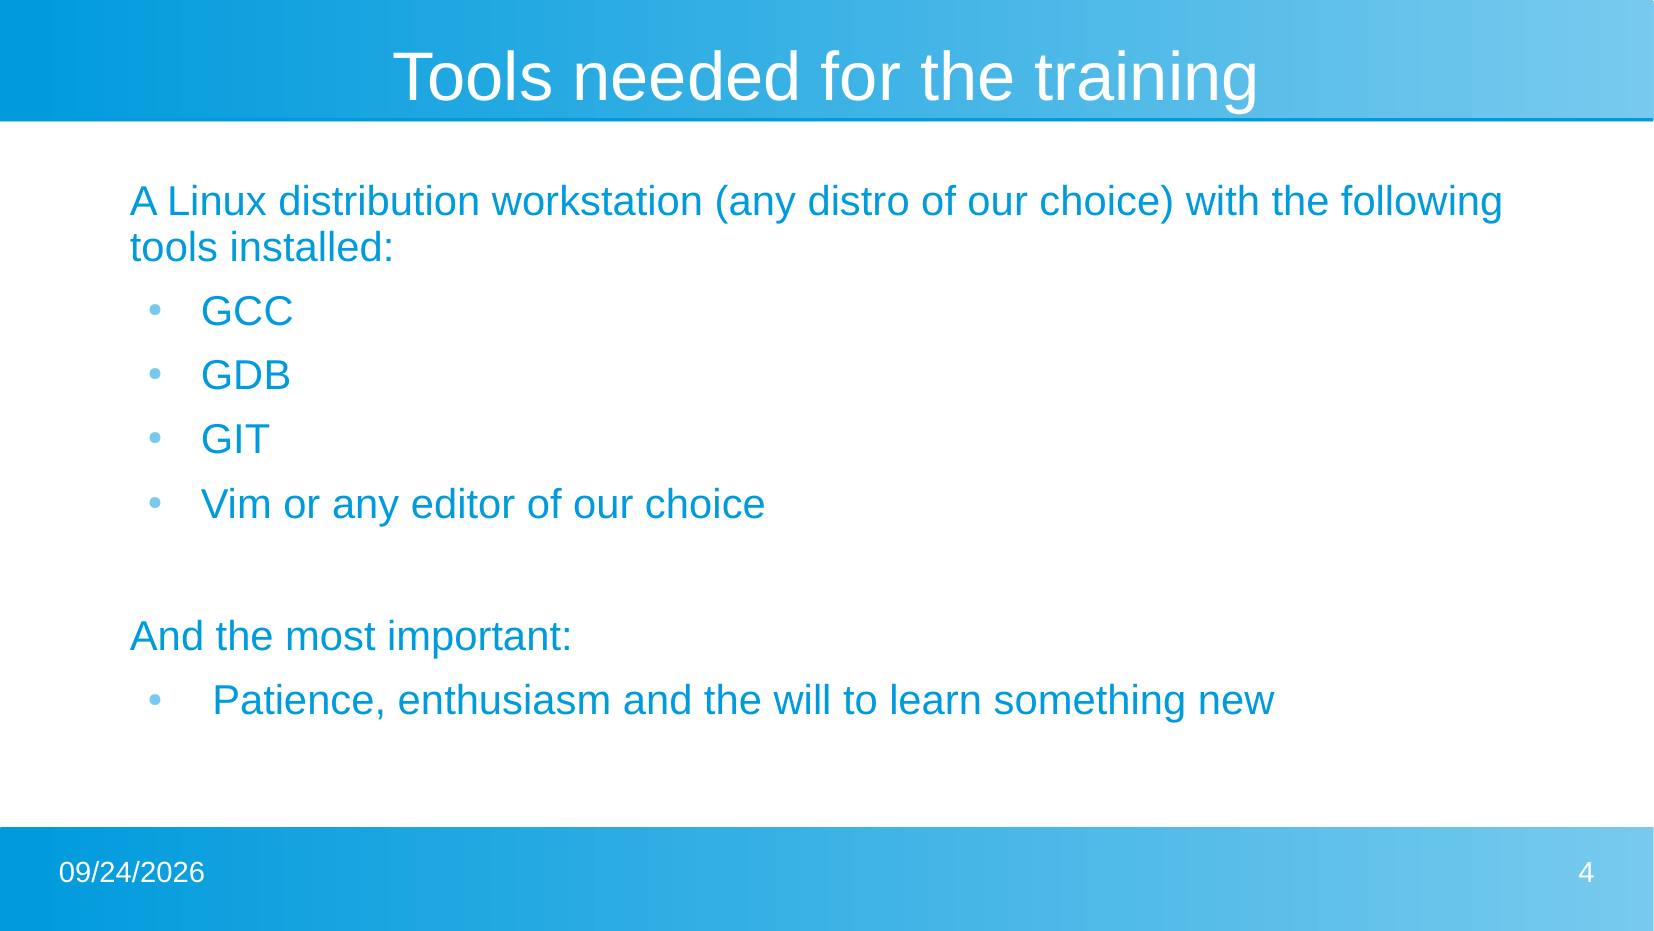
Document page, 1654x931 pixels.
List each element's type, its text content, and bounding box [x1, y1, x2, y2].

list A Linux distribution workstation (any distro of our choice) with the following tools installed: GCC GDB GIT Vim or any editor of our choice And the most important: Patience, enthusiasm and the will to learn something new [59, 177, 1595, 768]
title Tools needed for the training [59, 37, 1595, 116]
